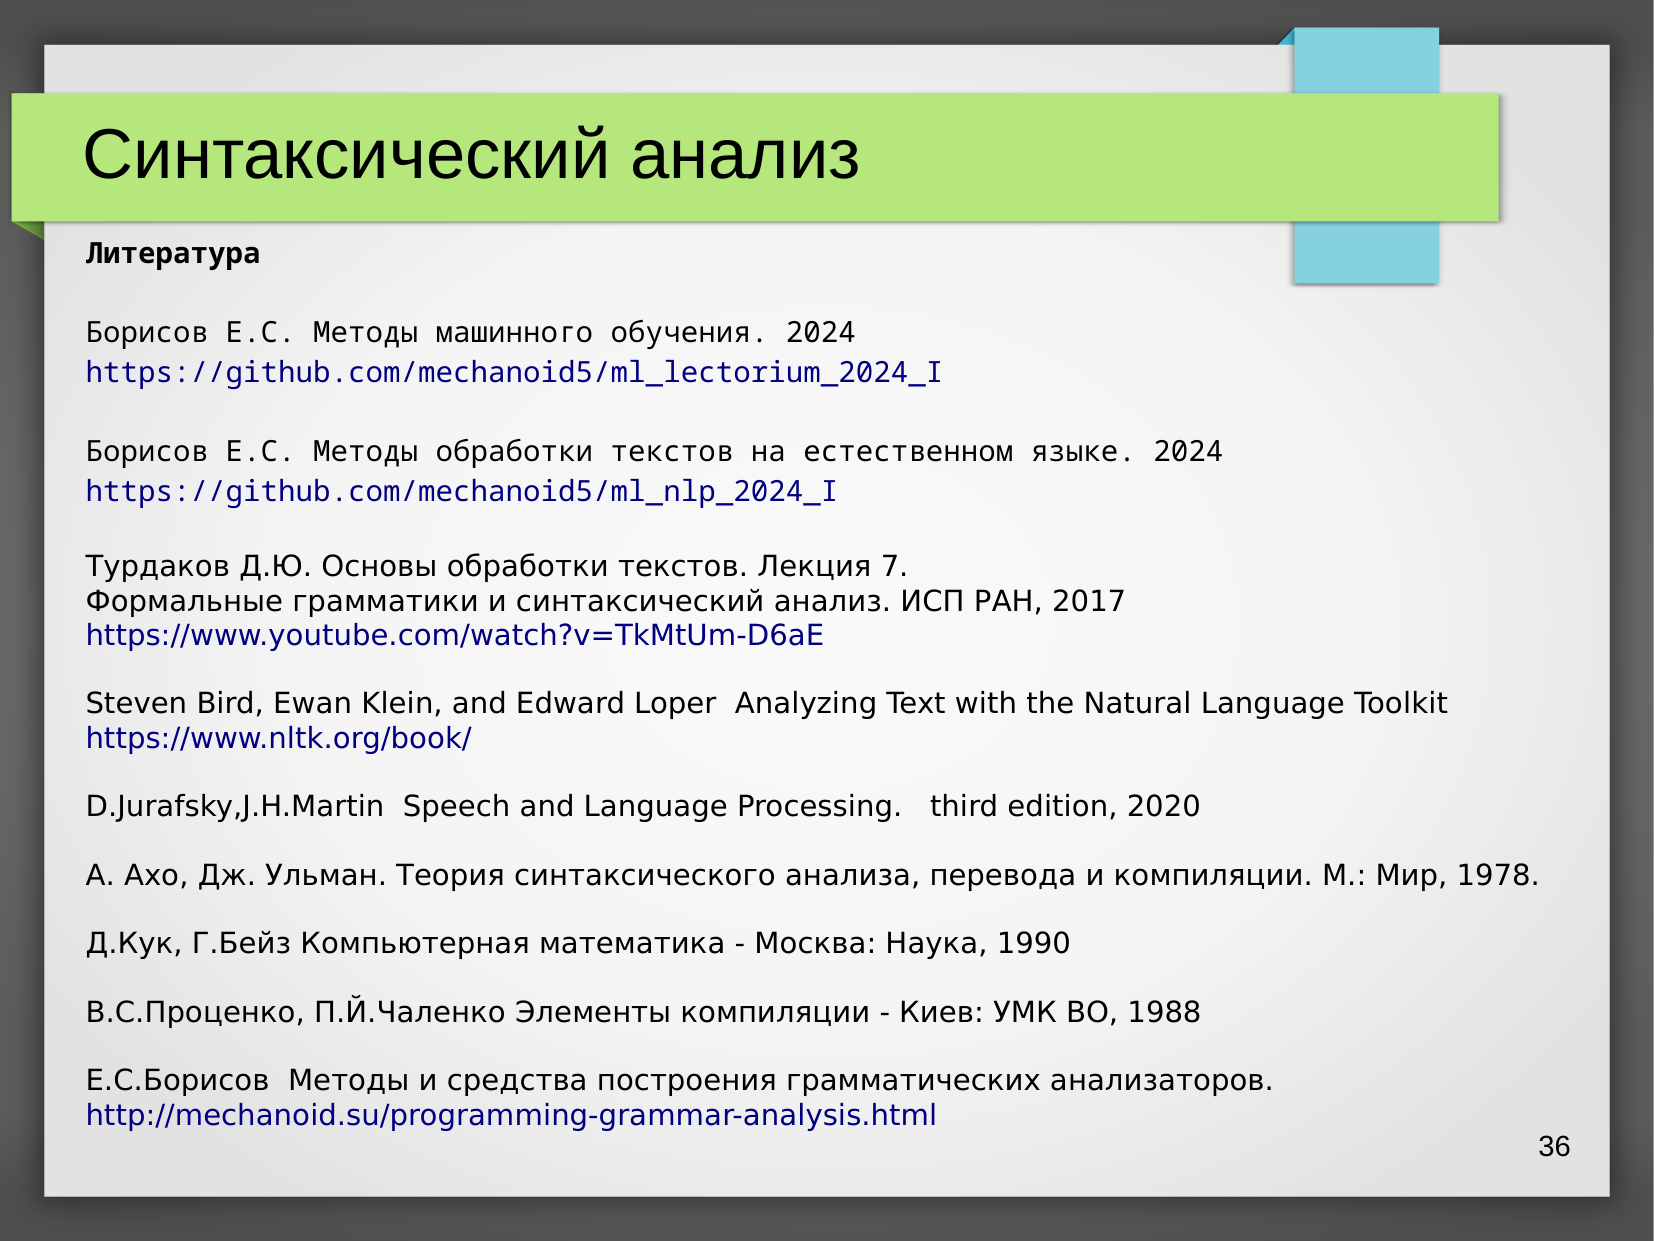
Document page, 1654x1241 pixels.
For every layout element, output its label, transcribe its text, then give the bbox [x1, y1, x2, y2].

picture [0, 0, 1654, 1241]
text_box Литература Борисов Е.С. Методы машинного обучения. 2024 https://github.com/mechanoid5/ml_lectorium_2024_I Борисов Е.С. Методы обработки текстов на естественном языке. 2024 https://github.com/mechanoid5/ml_nlp_2024_I Турдаков Д.Ю. Основы обработки текстов. Лекция 7. Формальные грамматики и синтаксический анализ. ИСП РАН, 2017 https://www.youtube.com/watch?v=TkMtUm-D6aE Steven Bird, Ewan Klein, and Edward Loper Analyzing Text with the Natural Language Toolkit https://www.nltk.org/book/ D.Jurafsky,J.H.Martin Speech and Language Processing. third edition, 2020 А. Ахо, Дж. Ульман. Теория синтаксического анализа, перевода и компиляции. М.: Мир, 1978. Д.Кук, Г.Бейз Компьютерная математика - Москва: Наука, 1990 В.С.Проценко, П.Й.Чаленко Элементы компиляции - Киев: УМК ВО, 1988 Е.С.Борисов Методы и средства построения грамматических анализаторов. http://mechanoid.su/programming-grammar-analysis.html [70, 224, 1595, 1133]
title Синтаксический анализ [82, 114, 993, 194]
